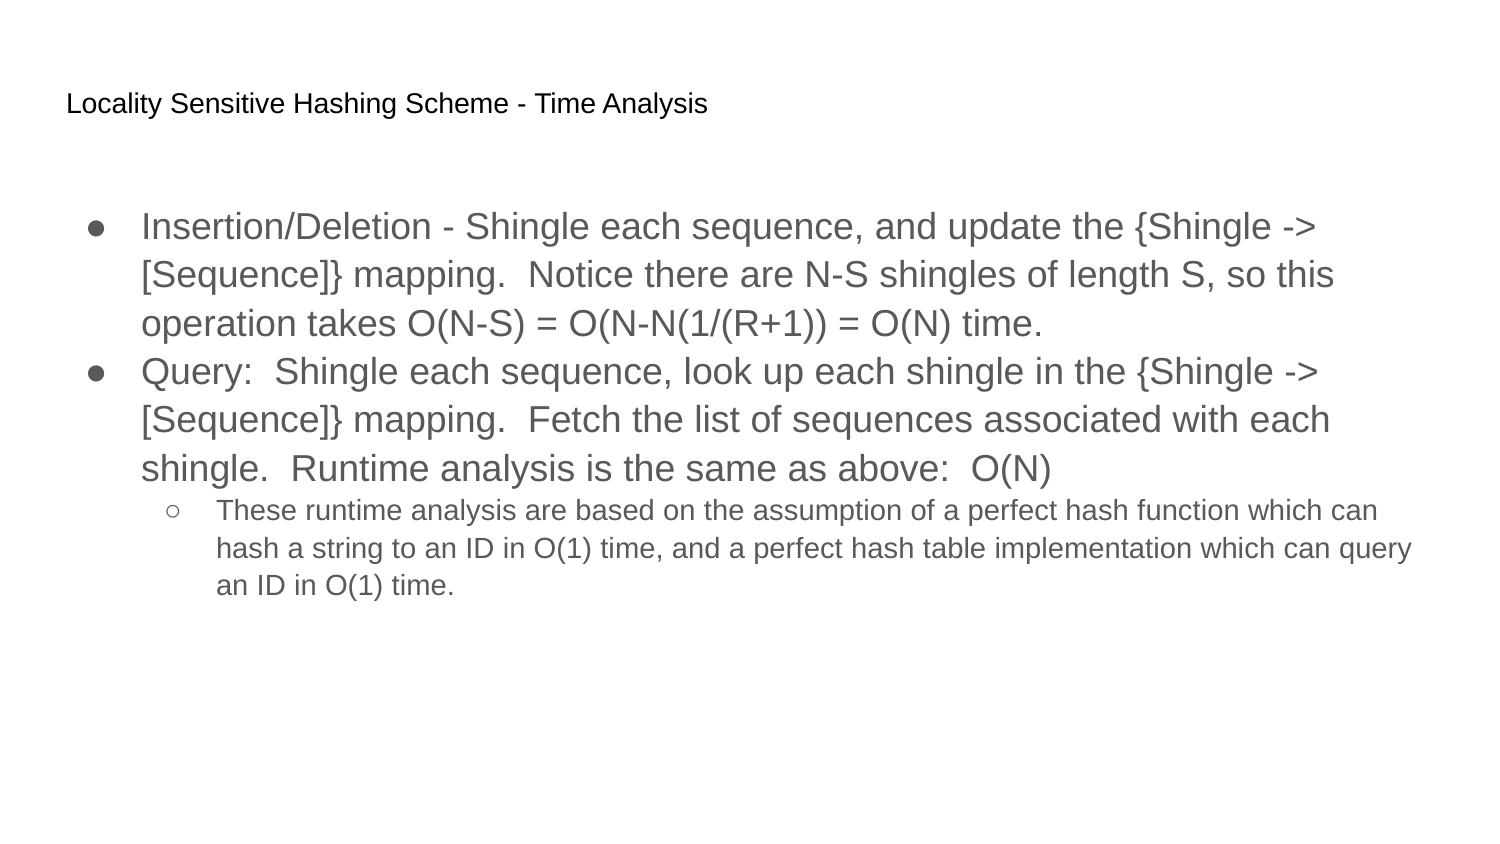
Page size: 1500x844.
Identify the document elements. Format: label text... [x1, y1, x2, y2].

list Insertion/Deletion - Shingle each sequence, and update the {Shingle -> [Sequence]} mapping. Notice there are N-S shingles of length S, so this operation takes O(N-S) = O(N-N(1/(R+1)) = O(N) time. Query: Shingle each sequence, look up each shingle in the {Shingle -> [Sequence]} mapping. Fetch the list of sequences associated with each shingle. Runtime analysis is the same as above: O(N) These runtime analysis are based on the assumption of a perfect hash function which can hash a string to an ID in O(1) time, and a perfect hash table implementation which can query an ID in O(1) time. [51, 184, 1449, 750]
title Locality Sensitive Hashing Scheme - Time Analysis [51, 72, 1449, 167]
